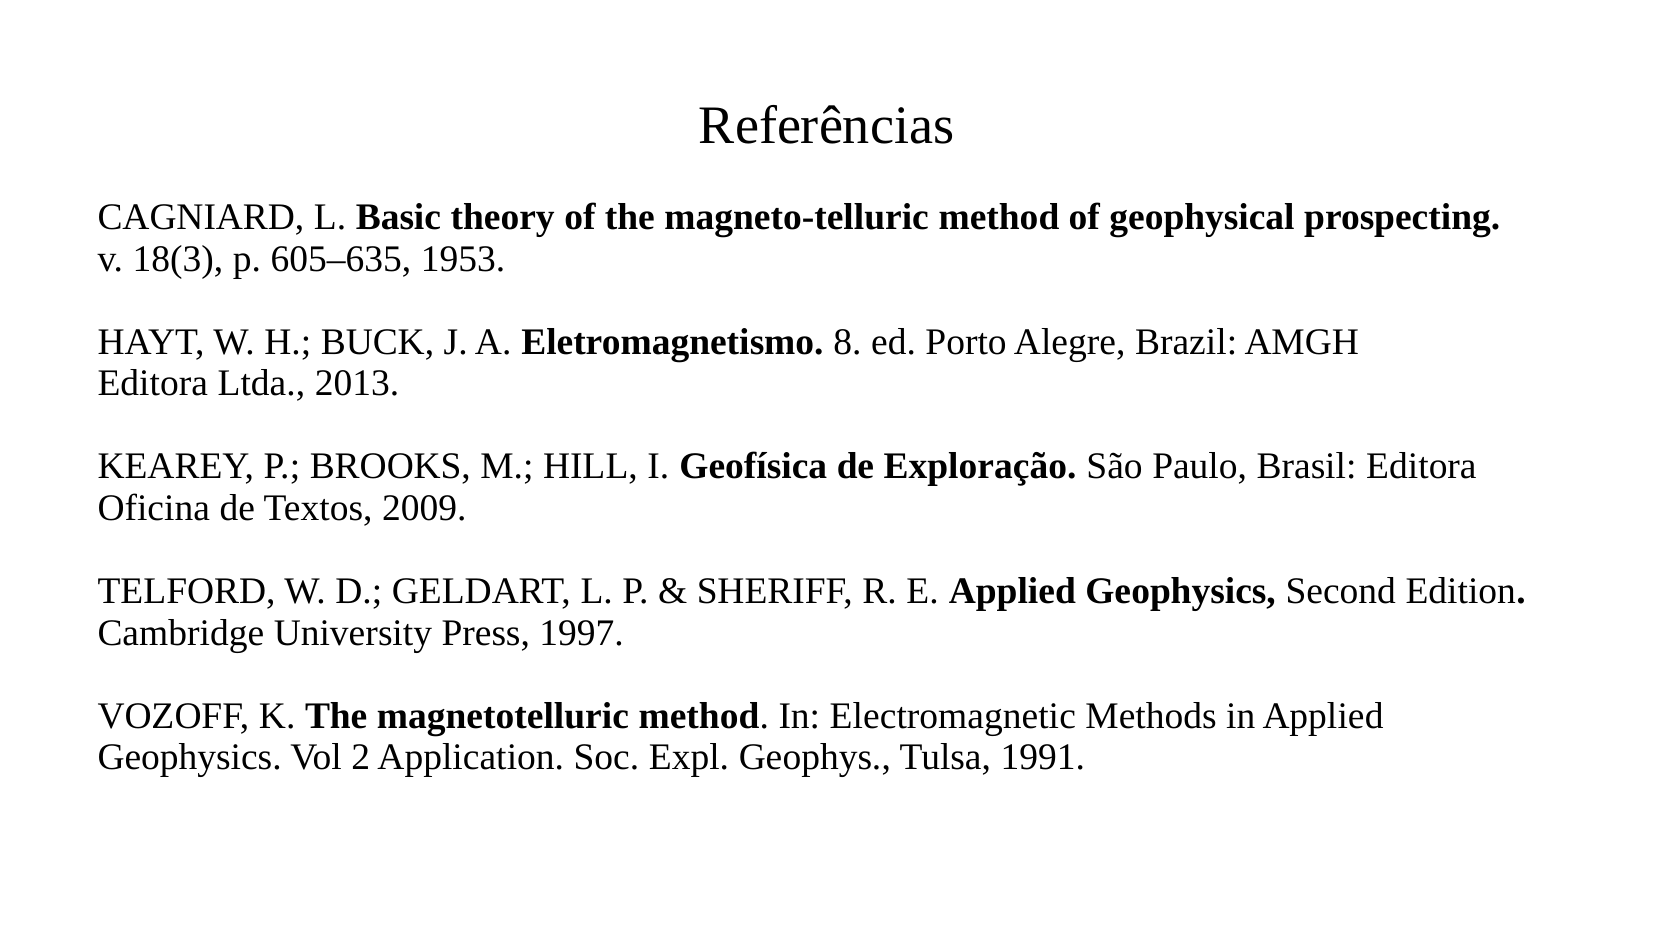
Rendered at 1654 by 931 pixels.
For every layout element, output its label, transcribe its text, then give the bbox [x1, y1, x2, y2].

title Referências [82, 47, 1571, 188]
text_box CAGNIARD, L. Basic theory of the magneto-telluric method of geophysical prospecting. v. 18(3), p. 605–635, 1953. HAYT, W. H.; BUCK, J. A. Eletromagnetismo. 8. ed. Porto Alegre, Brazil: AMGH Editora Ltda., 2013. KEAREY, P.; BROOKS, M.; HILL, I. Geofísica de Exploração. São Paulo, Brasil: Editora Oficina de Textos, 2009. TELFORD, W. D.; GELDART, L. P. & SHERIFF, R. E. Applied Geophysics, Second Edition. Cambridge University Press, 1997. VOZOFF, K. The magnetotelluric method. In: Electromagnetic Methods in Applied Geophysics. Vol 2 Application. Soc. Expl. Geophys., Tulsa, 1991. [82, 188, 1571, 931]
